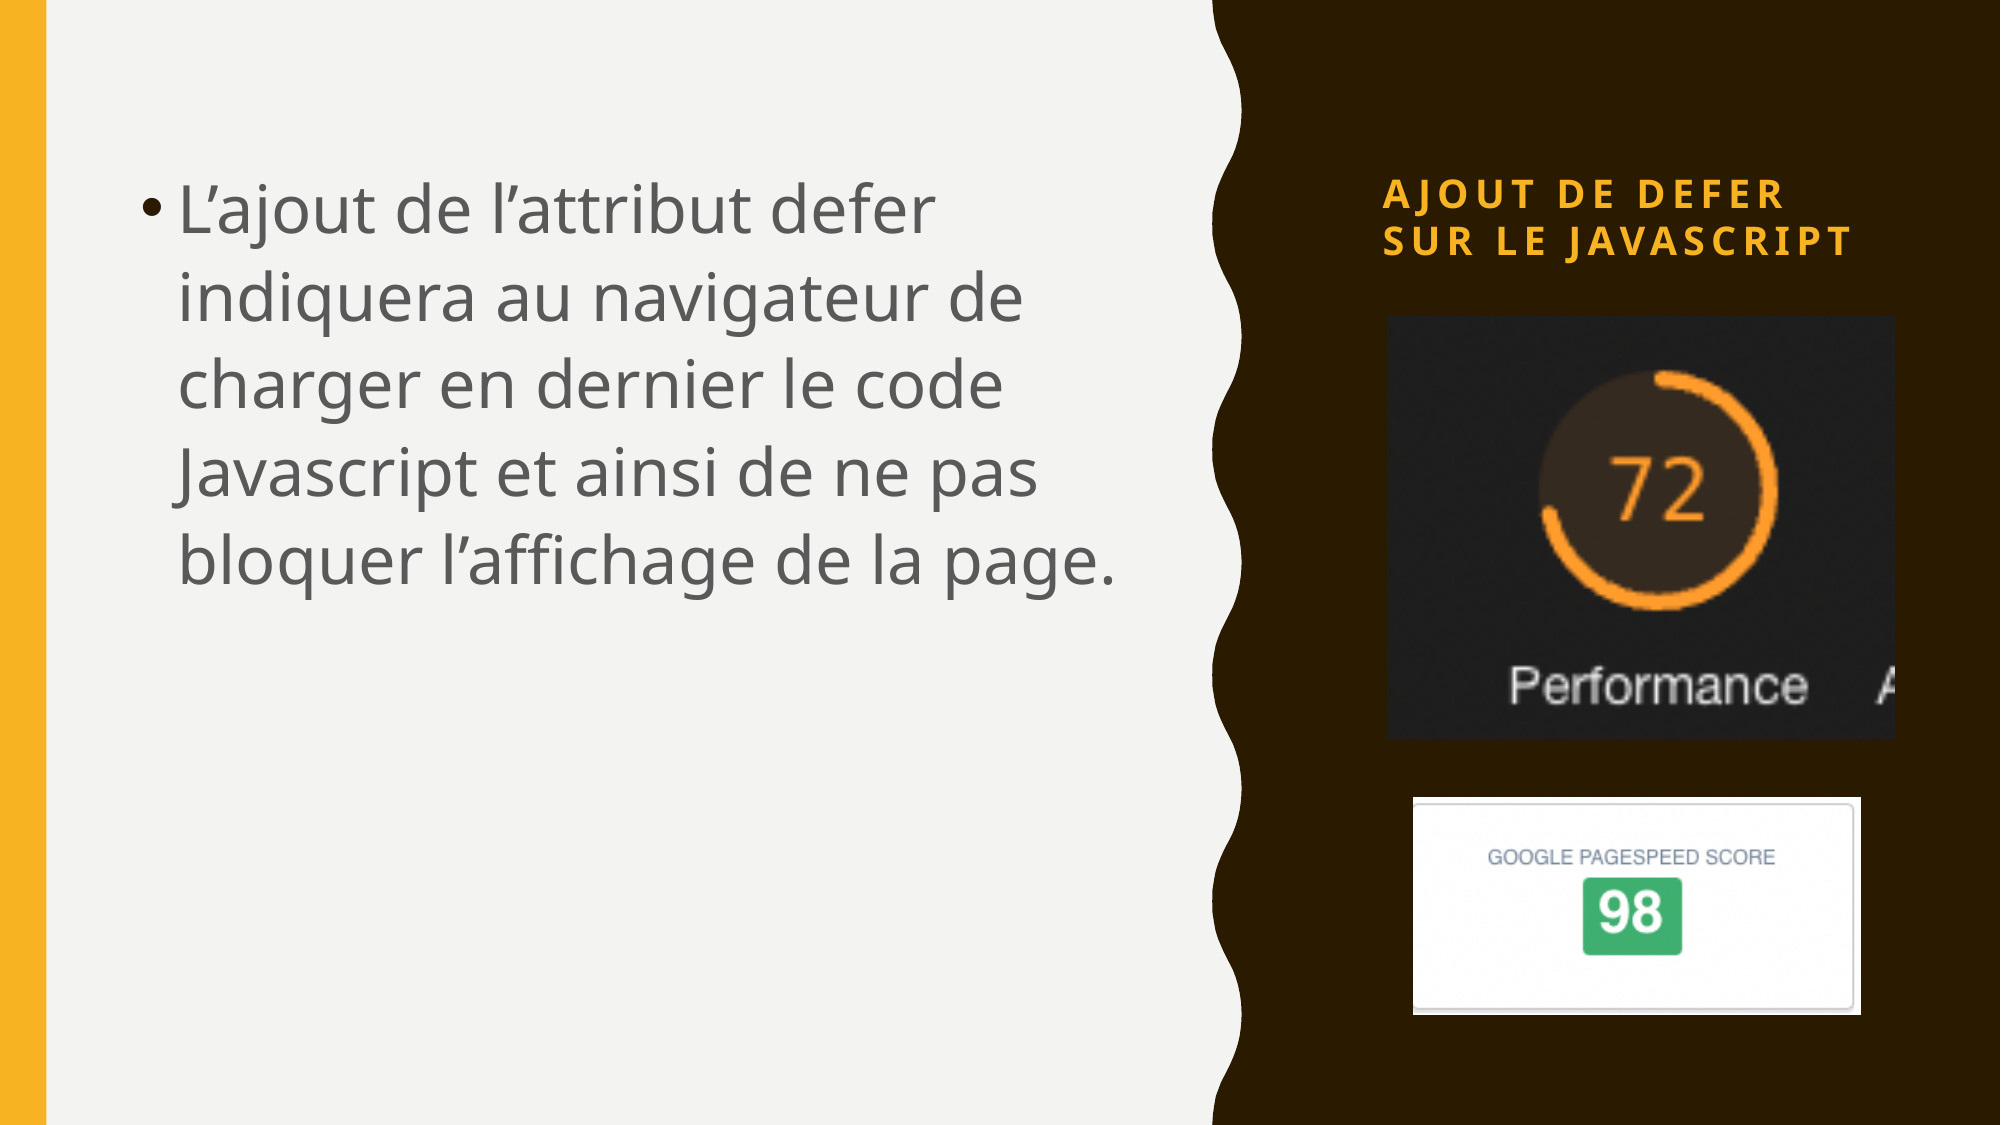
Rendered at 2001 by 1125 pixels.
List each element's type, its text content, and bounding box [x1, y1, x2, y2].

list L’ajout de l’attribut defer indiquera au navigateur de charger en dernier le code Javascript et ainsi de ne pas bloquer l’affichage de la page. [125, 151, 1136, 969]
picture [1387, 316, 1895, 739]
title Ajout de defer sur le javascript [1367, 75, 1875, 272]
picture [1413, 797, 1861, 1015]
